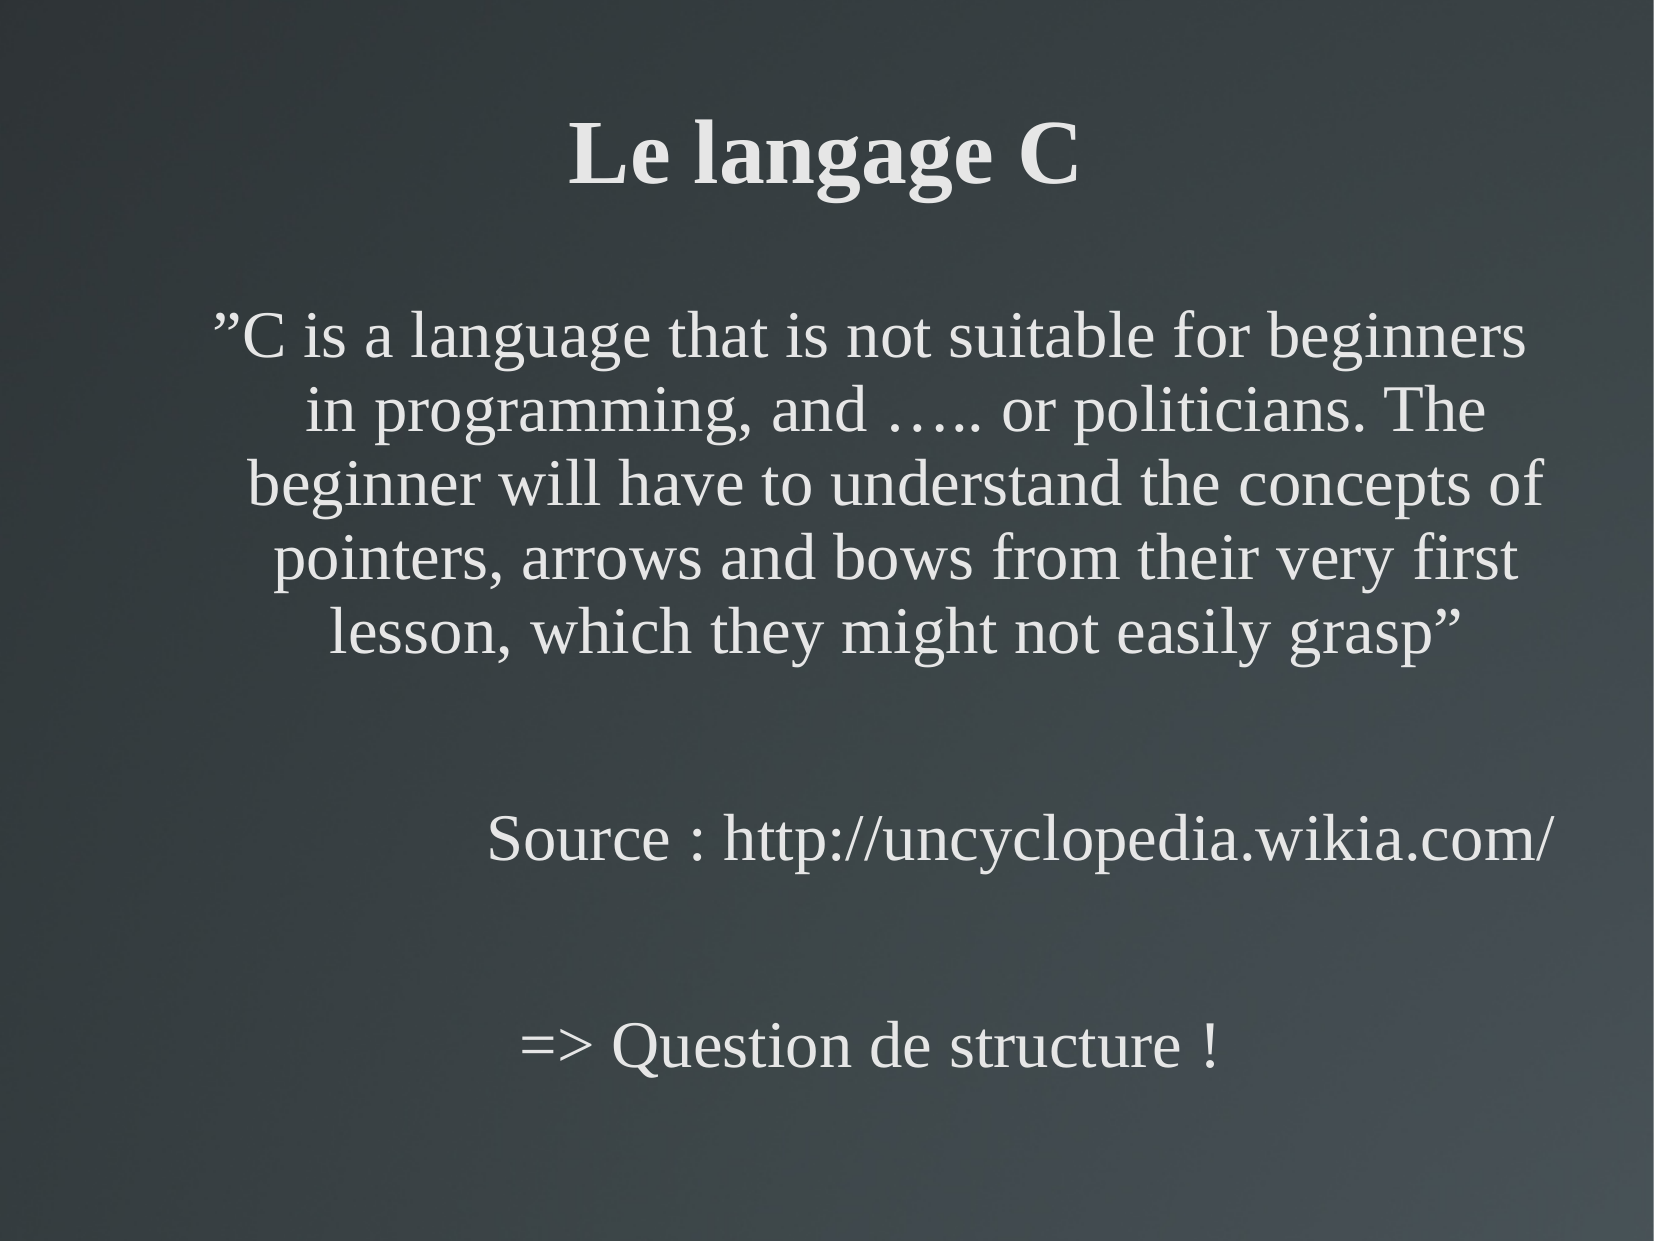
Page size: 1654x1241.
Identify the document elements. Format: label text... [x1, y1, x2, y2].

picture [0, 0, 1654, 1241]
title Le langage C [82, 49, 1571, 257]
list ”C is a language that is not suitable for beginners in programming, and ….. or politicians. The beginner will have to understand the concepts of pointers, arrows and bows from their very first lesson, which they might not easily grasp” Source : http://uncyclopedia.wikia.com/ => Question de structure ! [82, 290, 1571, 1136]
